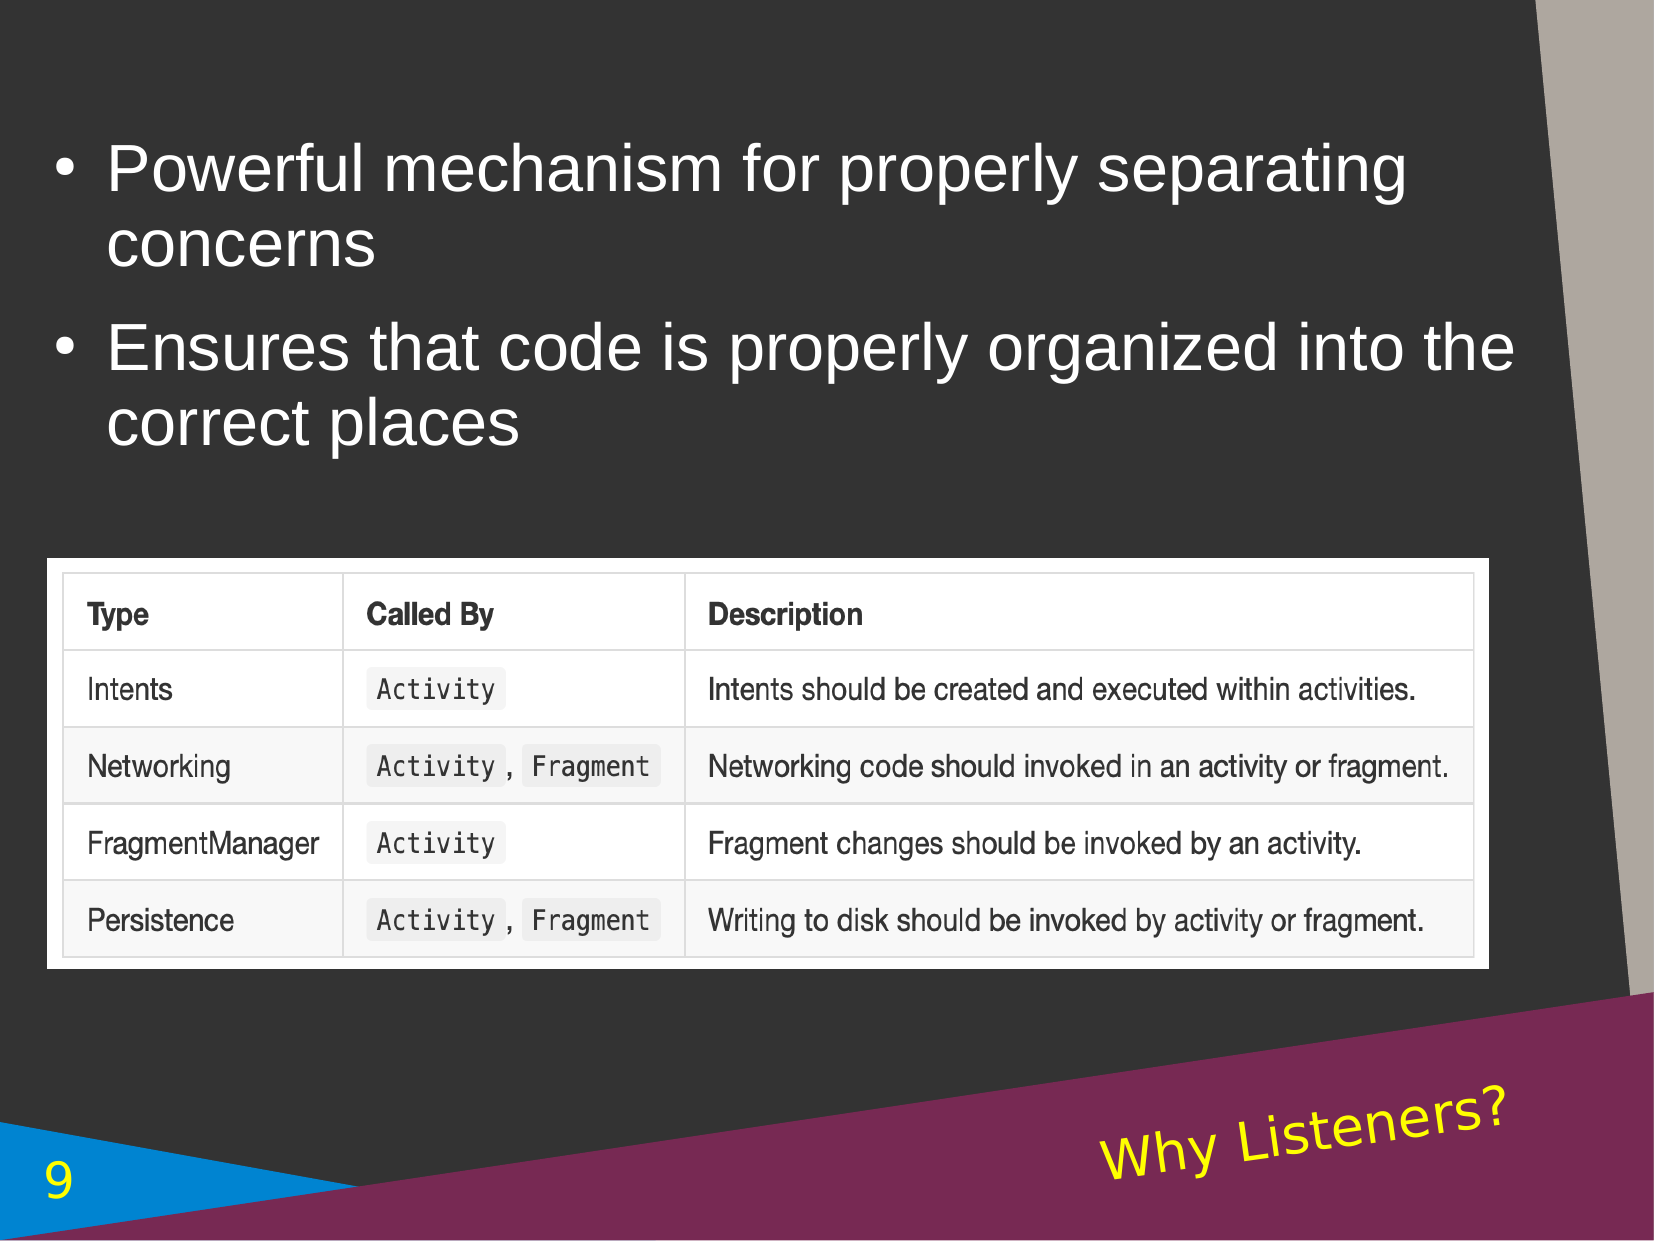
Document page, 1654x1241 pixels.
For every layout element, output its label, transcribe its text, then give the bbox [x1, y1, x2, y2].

list Powerful mechanism for properly separating concerns Ensures that code is properly organized into the correct places [35, 59, 1524, 532]
picture [47, 558, 1489, 969]
title Why Listeners? [956, 995, 1654, 1241]
